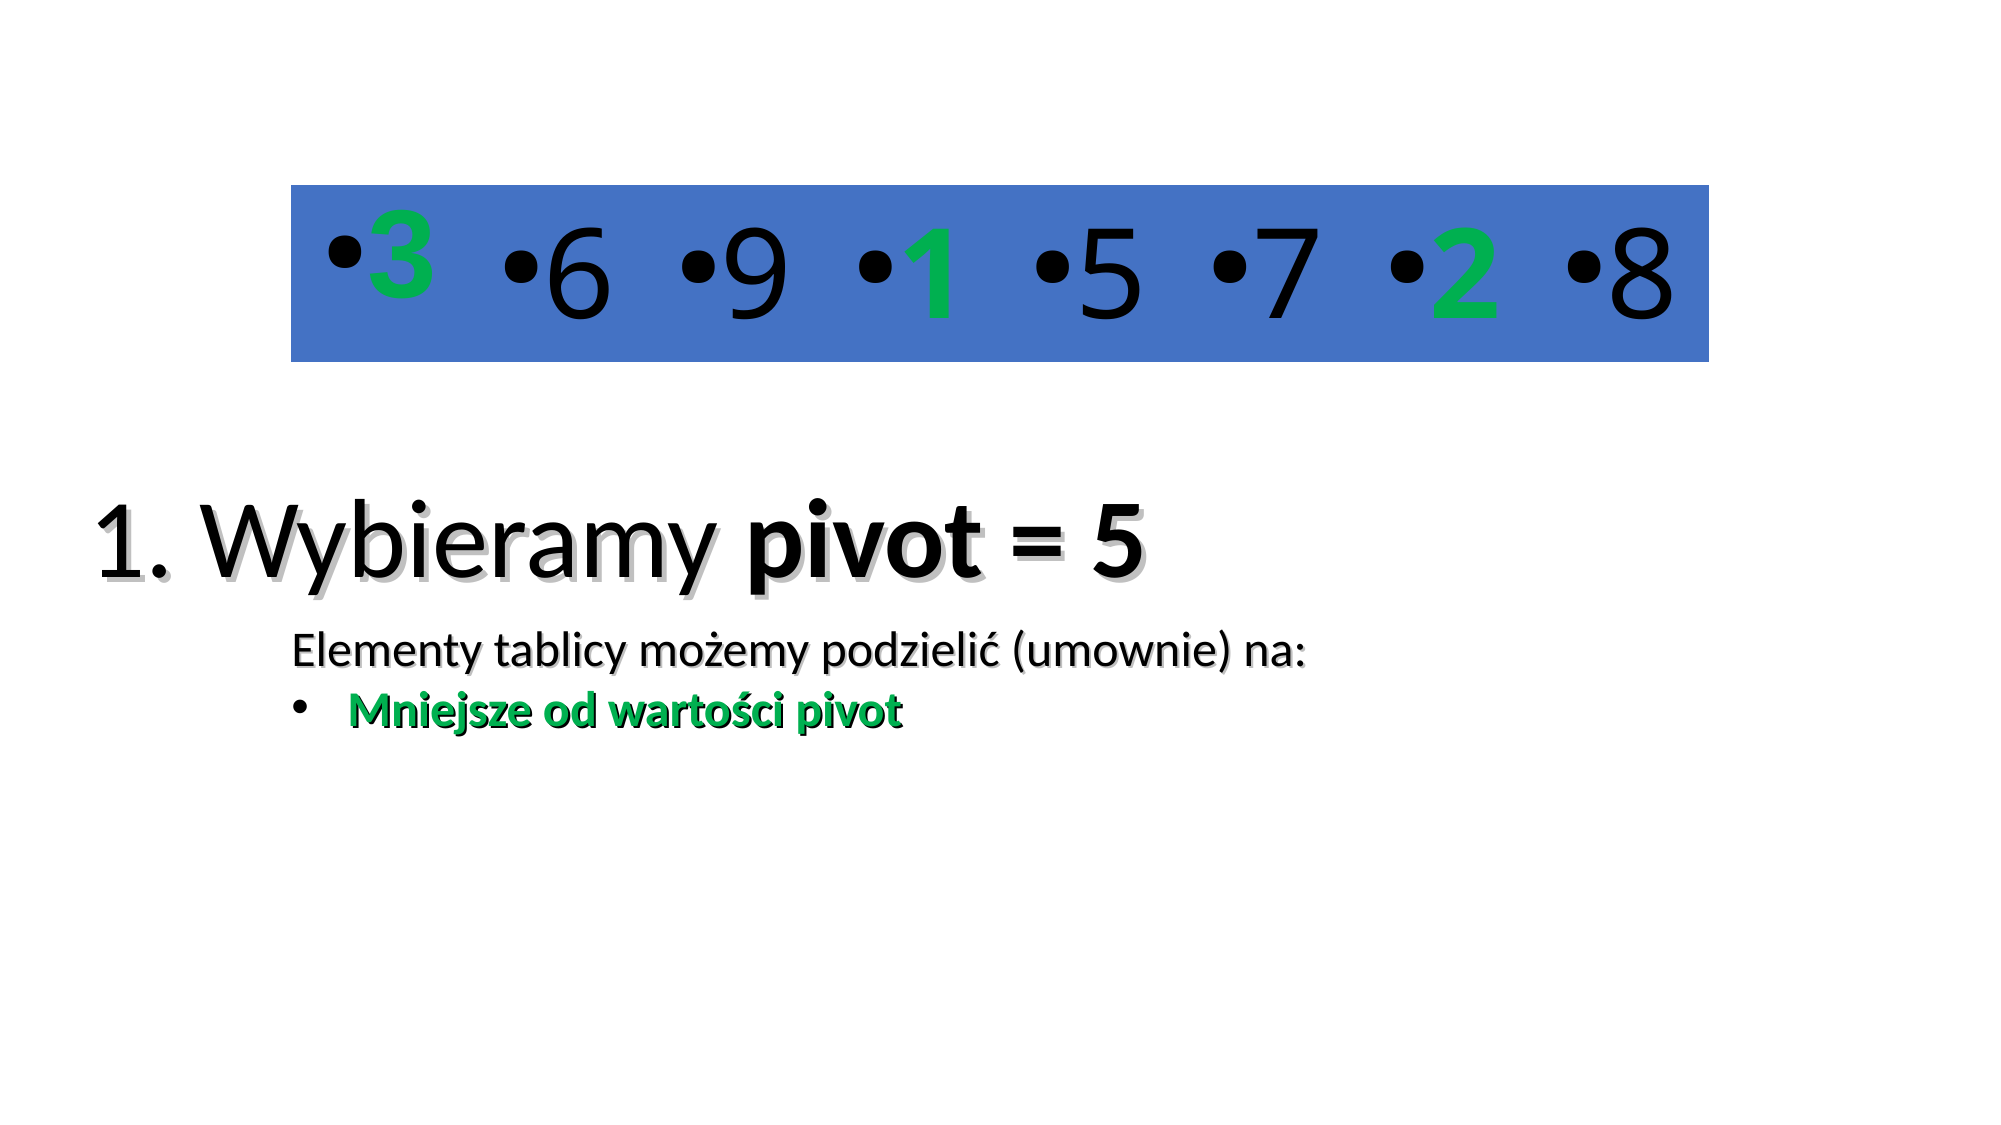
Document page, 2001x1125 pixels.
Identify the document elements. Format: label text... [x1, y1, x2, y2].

table_header 8 [1531, 185, 1709, 362]
table_header 7 [1177, 185, 1354, 362]
table_header 1 [823, 185, 1000, 362]
table_header 6 [468, 185, 646, 362]
table_header 3 [291, 185, 468, 362]
text_box 1. Wybieramy pivot = 5 [74, 457, 1709, 608]
text_box Elementy tablicy możemy podzielić (umownie) na: Mniejsze od wartości pivot [276, 609, 1709, 744]
table_header 5 [1000, 185, 1177, 362]
table_header 2 [1354, 185, 1531, 362]
table_header 9 [646, 185, 823, 362]
